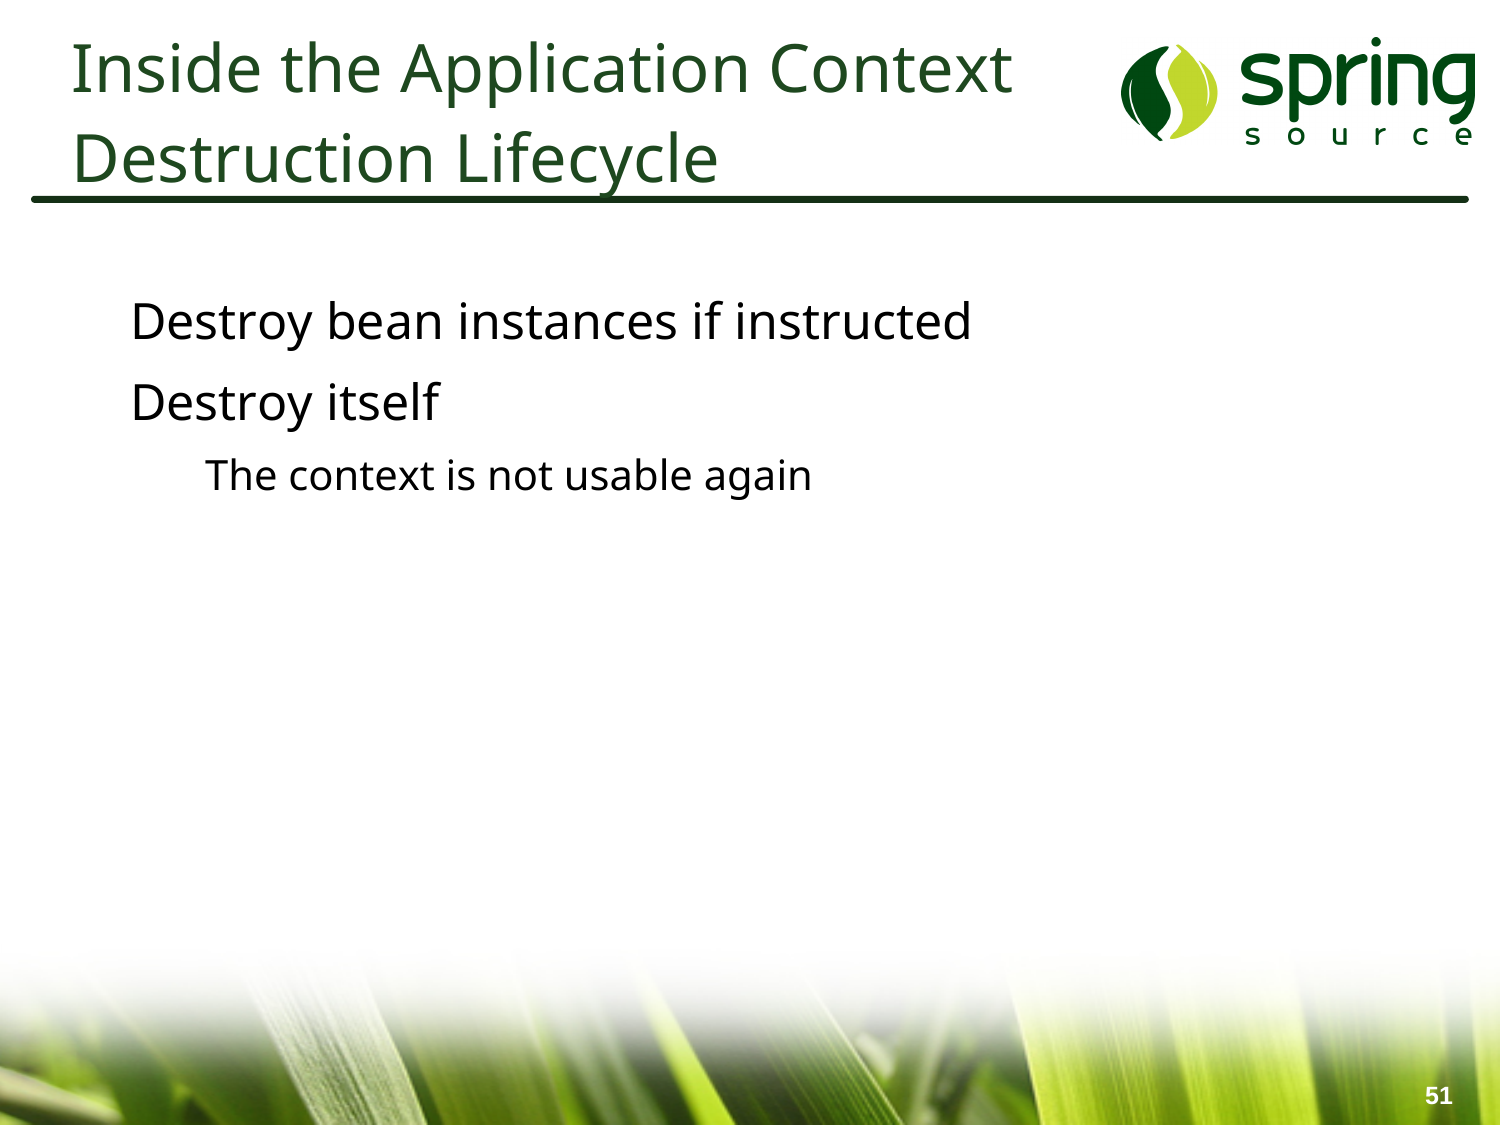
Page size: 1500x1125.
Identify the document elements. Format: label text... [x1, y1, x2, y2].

picture [0, 944, 1500, 1125]
picture [1121, 37, 1475, 145]
title Inside the Application Context Destruction Lifecycle [56, 13, 1089, 191]
list Destroy bean instances if instructed Destroy itself The context is not usable again [115, 278, 1406, 942]
